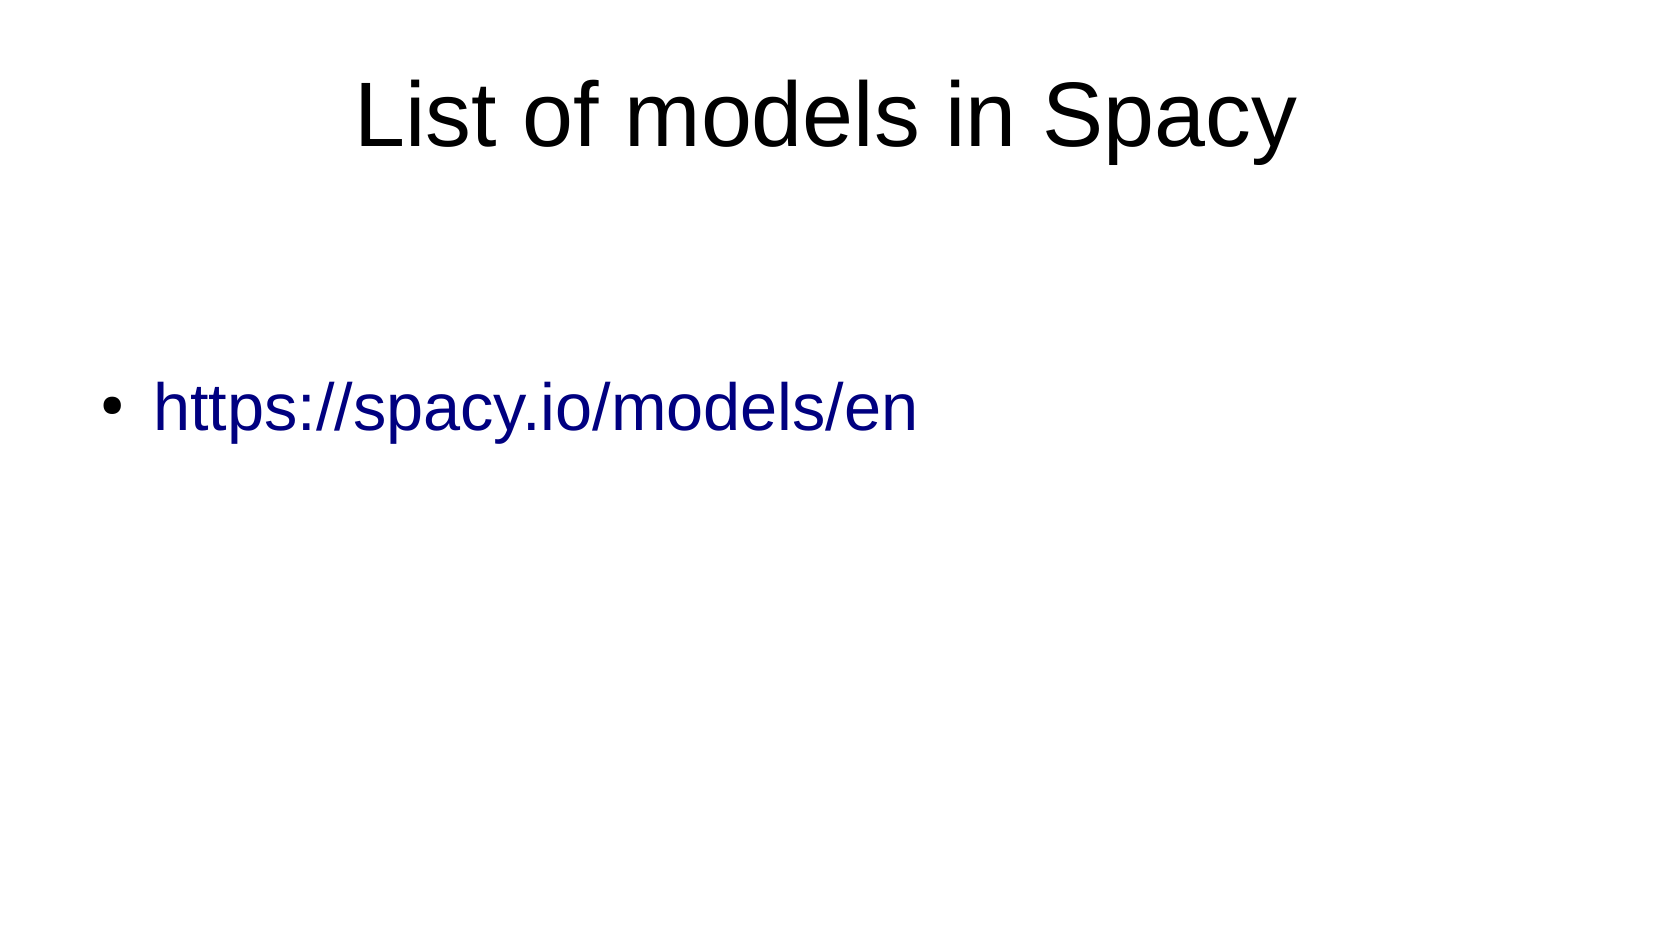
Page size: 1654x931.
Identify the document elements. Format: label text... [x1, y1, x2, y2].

title List of models in Spacy [82, 37, 1571, 193]
list https://spacy.io/models/en [82, 370, 1571, 910]
